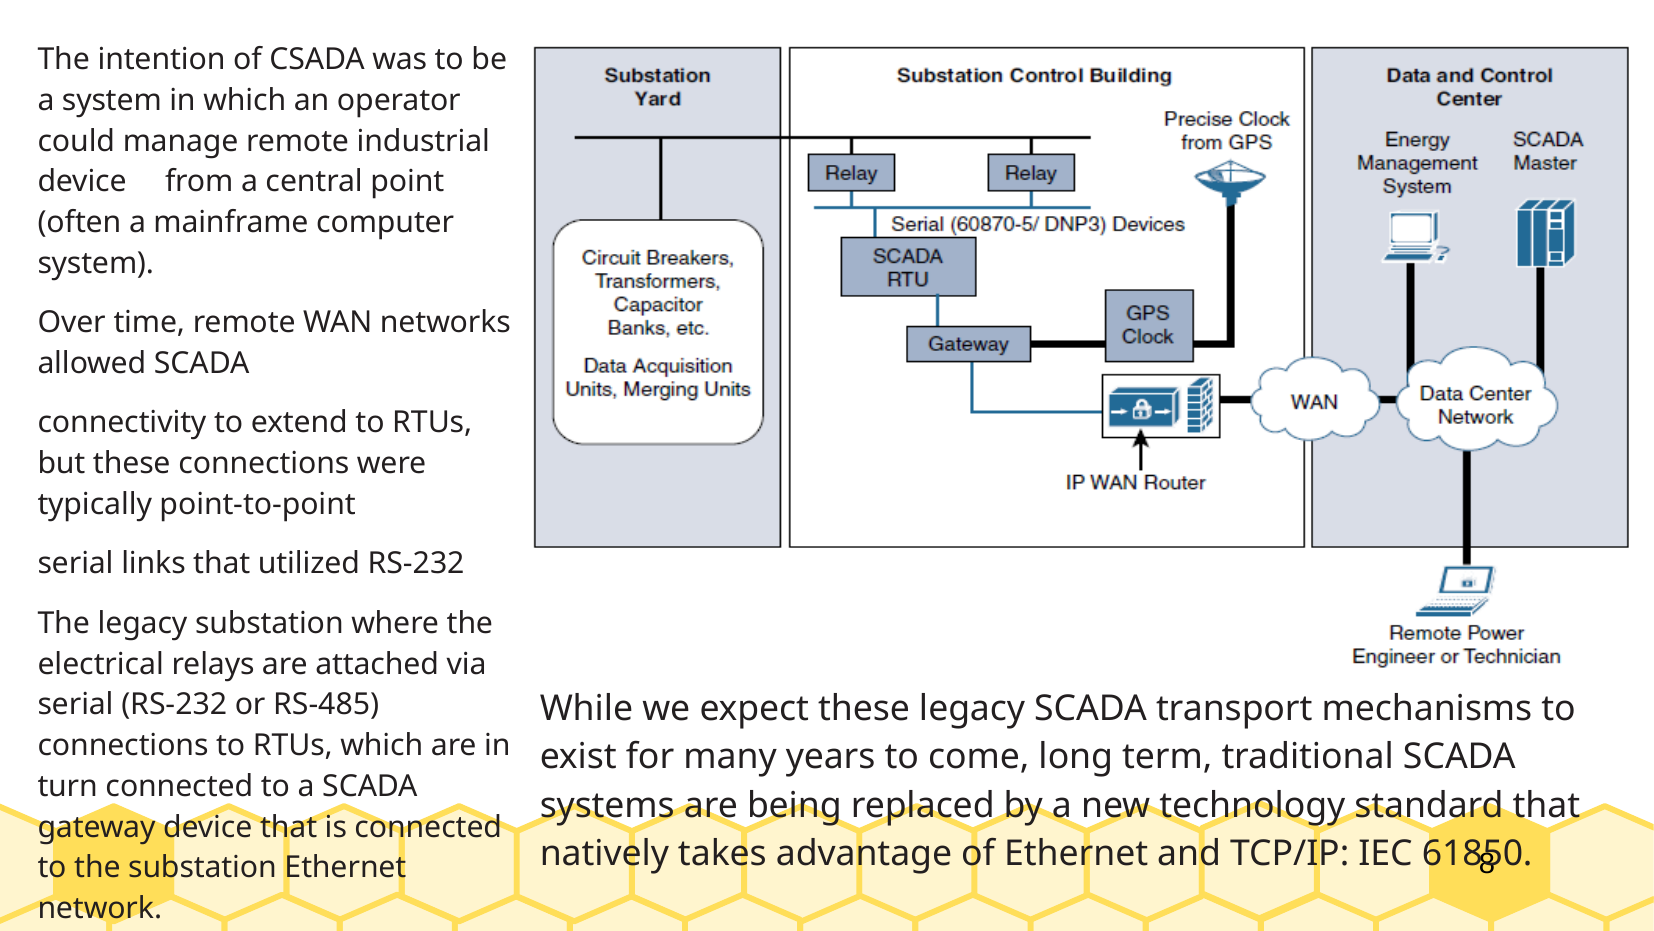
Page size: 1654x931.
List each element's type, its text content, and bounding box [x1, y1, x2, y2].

text_box While we expect these legacy SCADA transport mechanisms to exist for many years to come, long term, traditional SCADA systems are being replaced by a new technology standard that natively takes advantage of Ethernet and TCP/IP: IEC 61850. [525, 675, 1651, 931]
picture [525, 37, 1654, 676]
list The intention of CSADA was to be a system in which an operator could manage remote industrial device from a central point (often a mainframe computer system). Over time, remote WAN networks allowed SCADA connectivity to extend to RTUs, but these connections were typically point-to-point serial links that utilized RS-232 The legacy substation where the electrical relays are attached via serial (RS-232 or RS-485) connections to RTUs, which are in turn connected to a SCADA gateway device that is connected to the substation Ethernet network. [37, 37, 525, 931]
